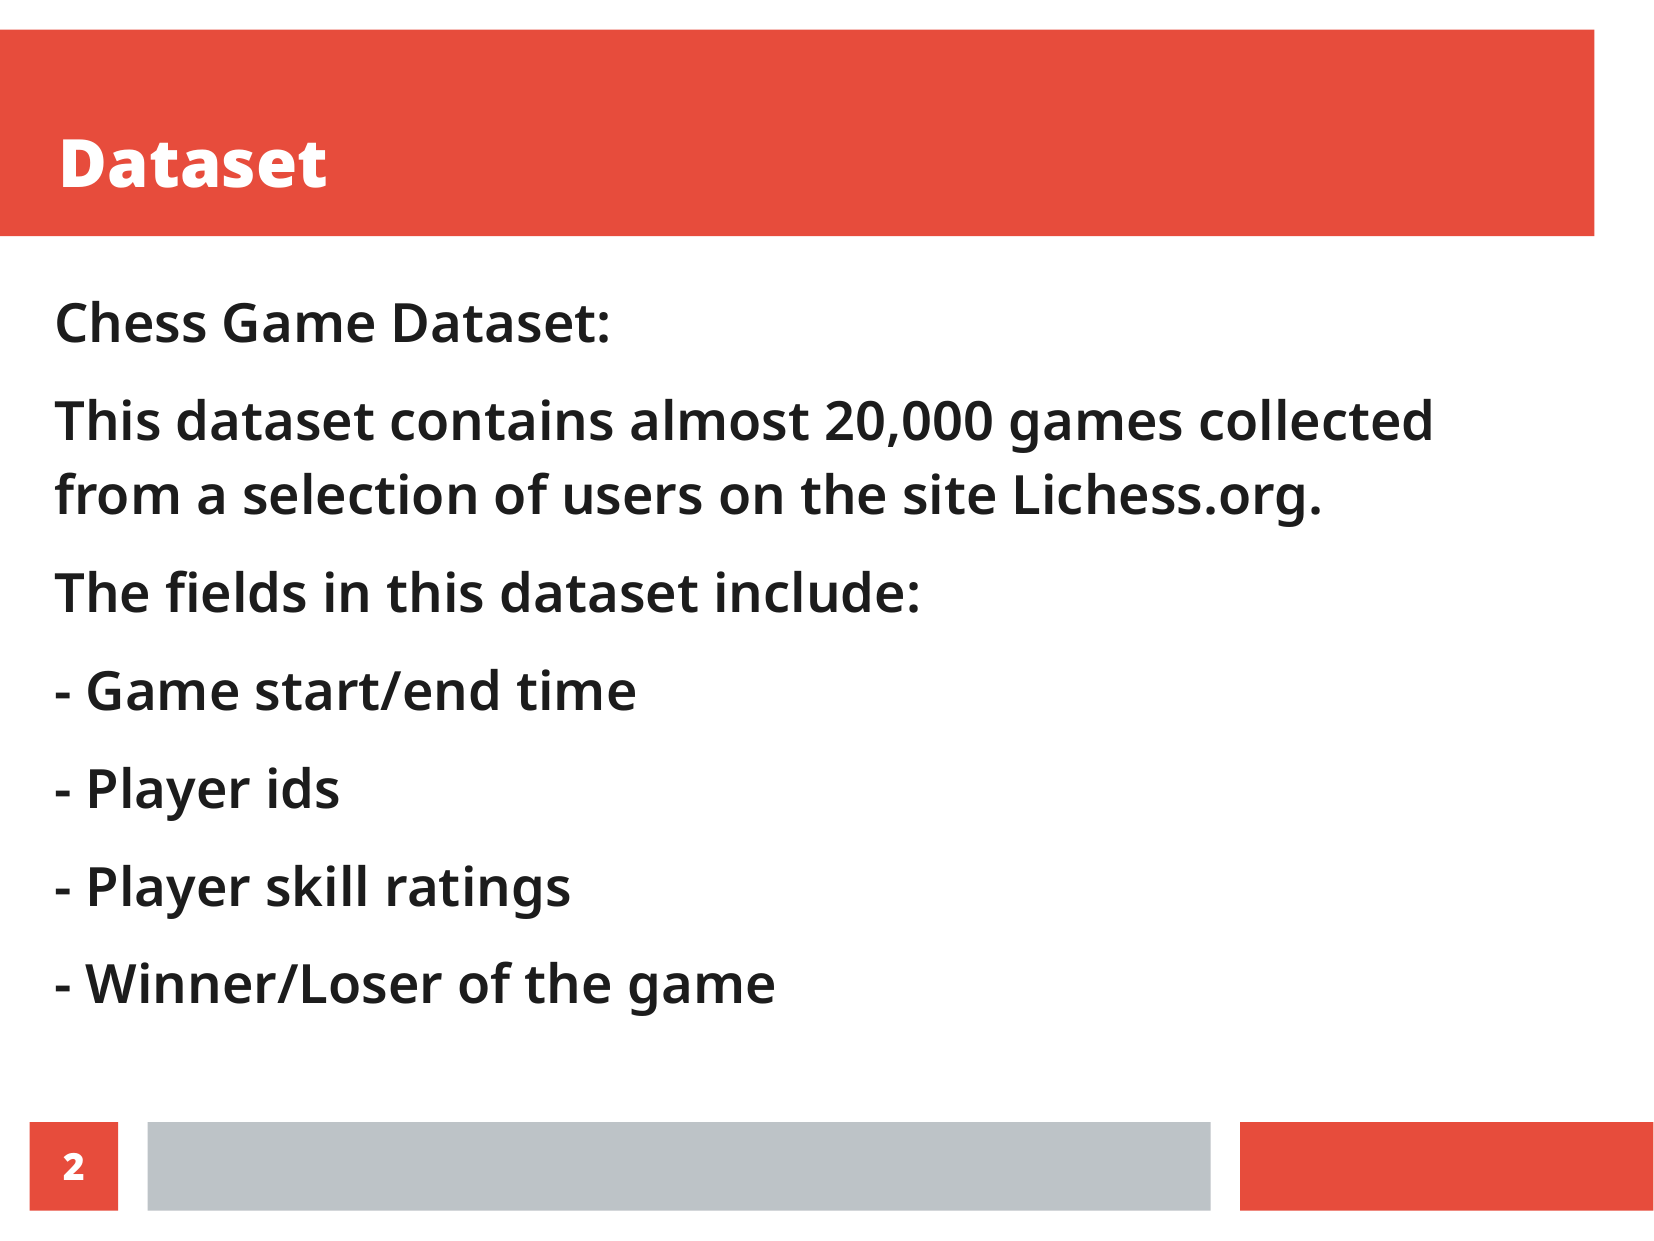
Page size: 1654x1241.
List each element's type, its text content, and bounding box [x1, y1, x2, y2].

title Dataset [59, 59, 1595, 207]
list Chess Game Dataset: This dataset contains almost 20,000 games collected from a selection of users on the site Lichess.org. The fields in this dataset include: - Game start/end time - Player ids - Player skill ratings - Winner/Loser of the game [54, 285, 1561, 1053]
